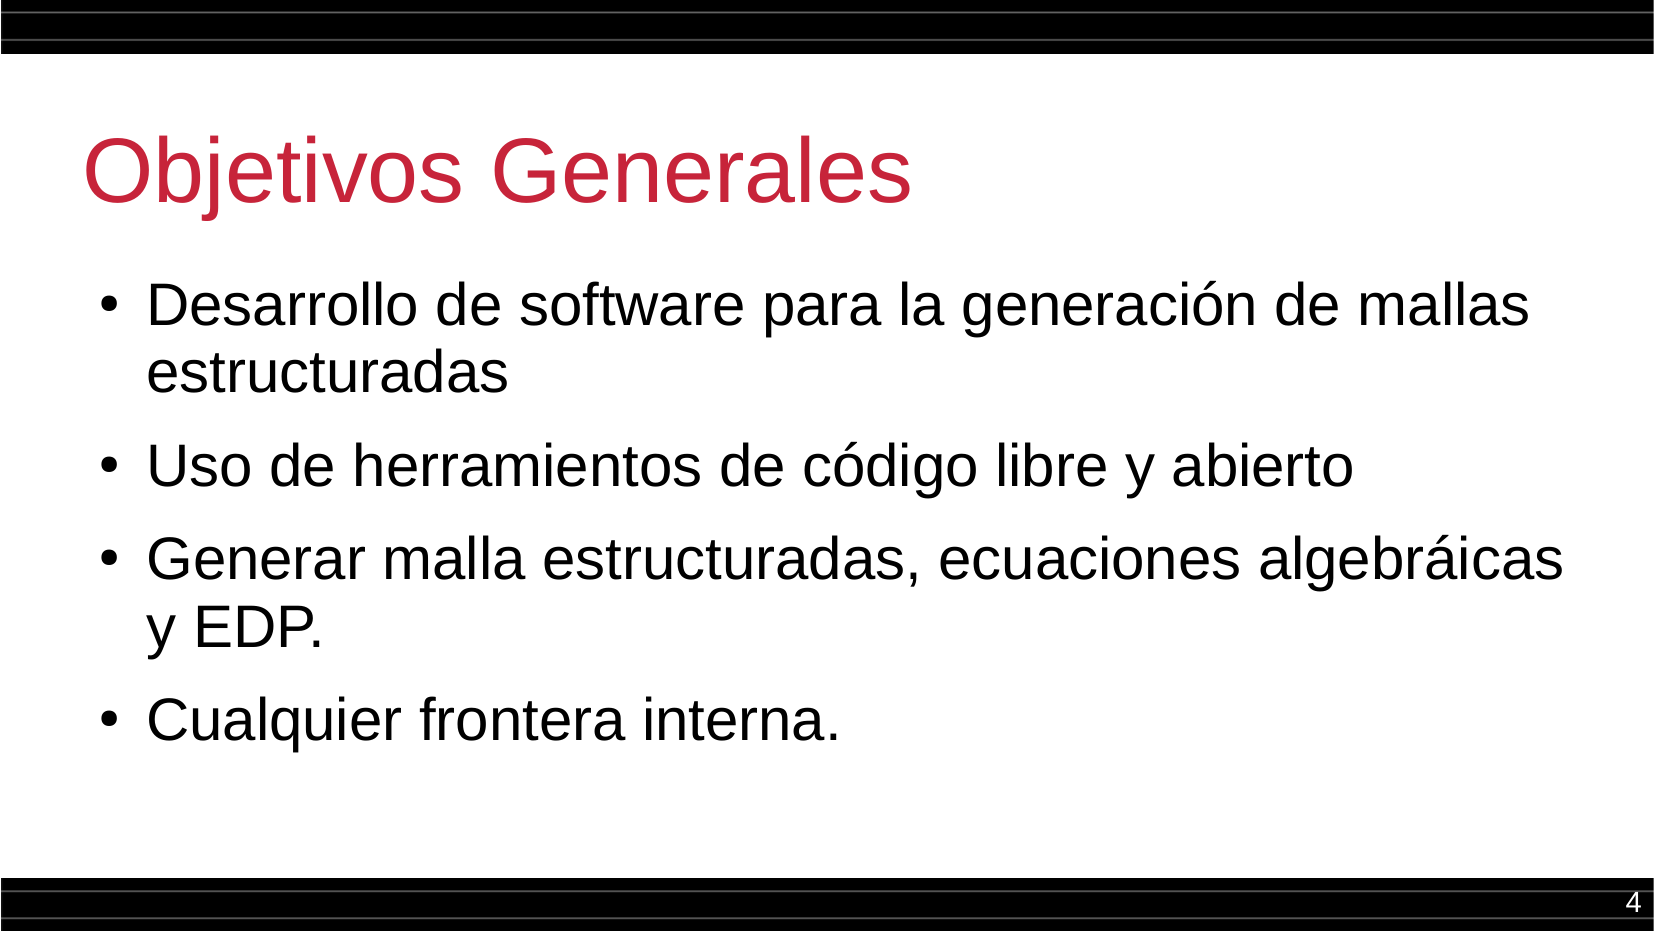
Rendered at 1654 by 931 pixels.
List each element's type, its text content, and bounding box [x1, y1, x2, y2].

title Objetivos Generales [82, 92, 1571, 249]
list Desarrollo de software para la generación de mallas estructuradas Uso de herramientos de código libre y abierto Generar malla estructuradas, ecuaciones algebráicas y EDP. Cualquier frontera interna. [82, 271, 1571, 758]
picture [1, 878, 1654, 931]
picture [1, 0, 1654, 54]
